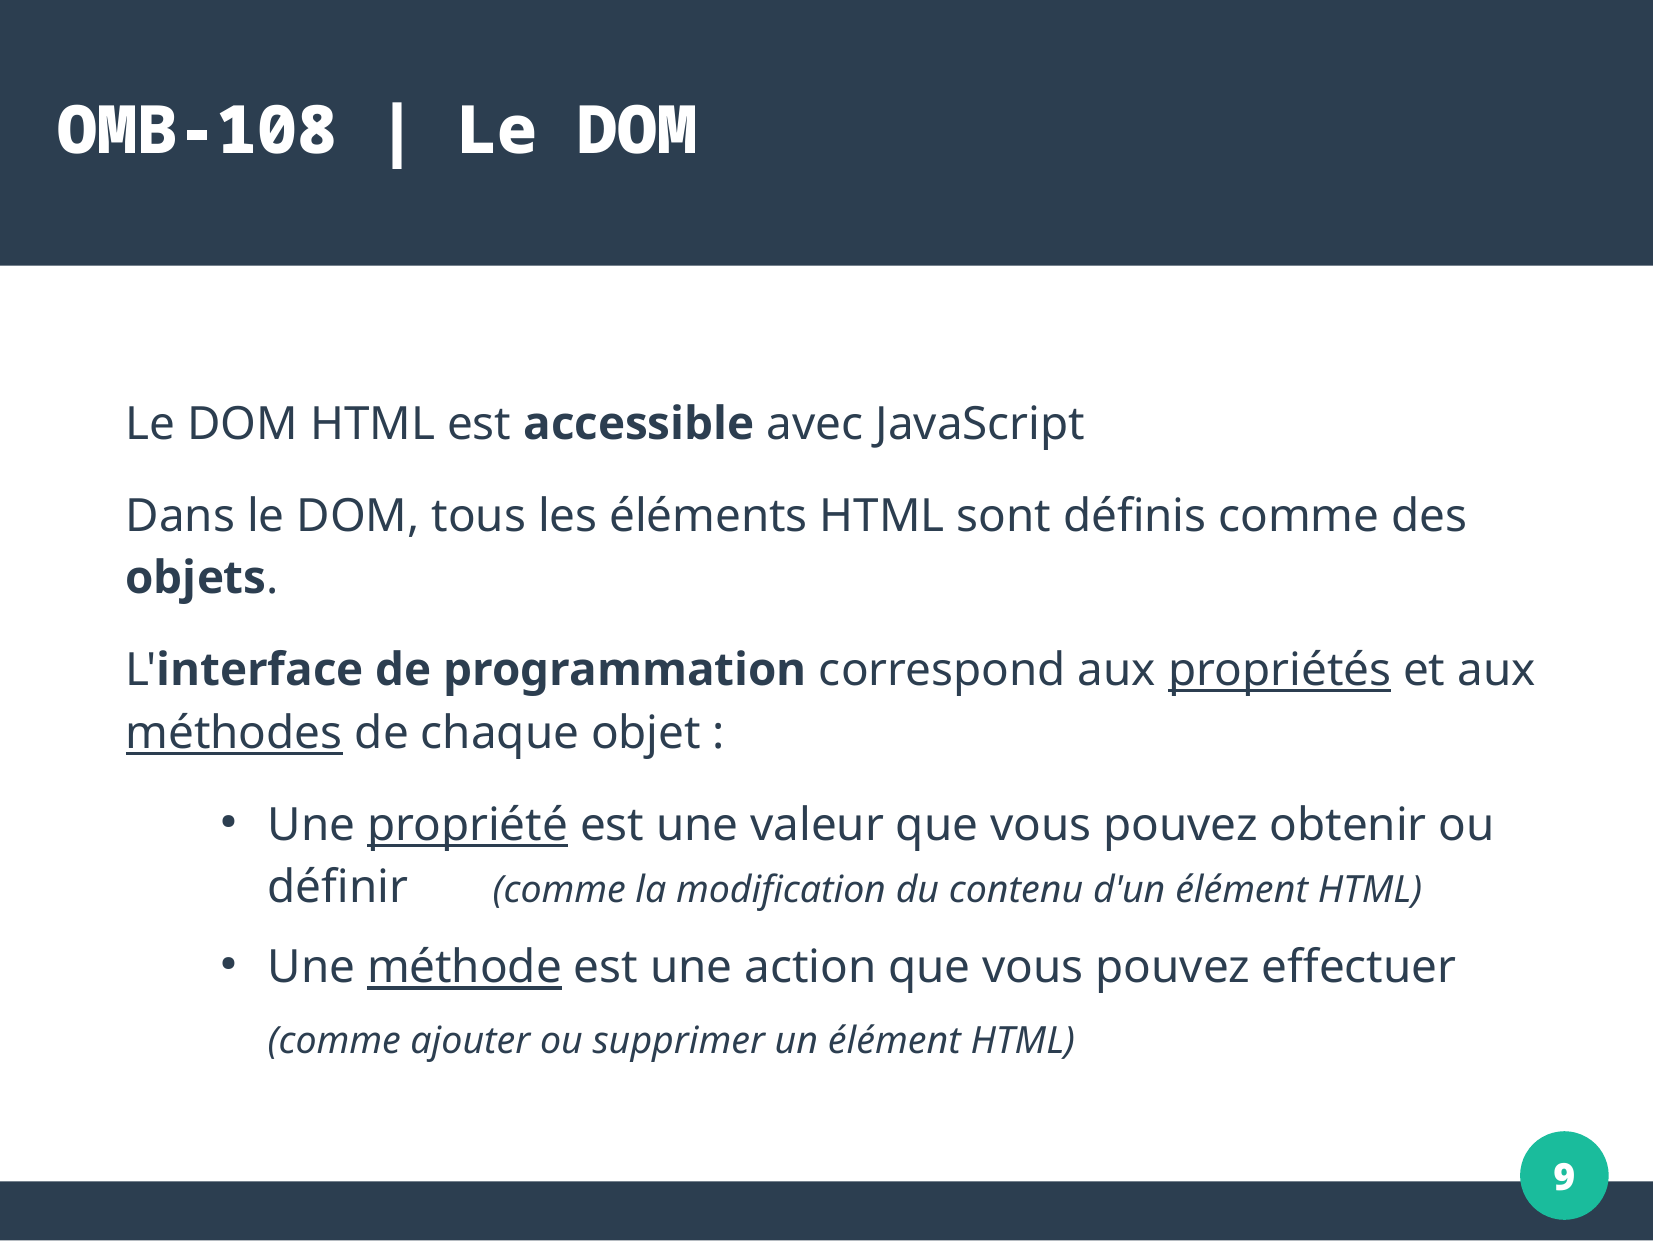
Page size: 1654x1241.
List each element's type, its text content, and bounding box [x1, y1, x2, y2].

title OMB-108 | Le DOM [57, 49, 1593, 207]
list Le DOM HTML est accessible avec JavaScript Dans le DOM, tous les éléments HTML sont définis comme des objets. L'interface de programmation correspond aux propriétés et aux méthodes de chaque objet : Une propriété est une valeur que vous pouvez obtenir ou définir (comme la modification du contenu d'un élément HTML) Une méthode est une action que vous pouvez effectuer (comme ajouter ou supprimer un élément HTML) [55, 270, 1591, 1186]
